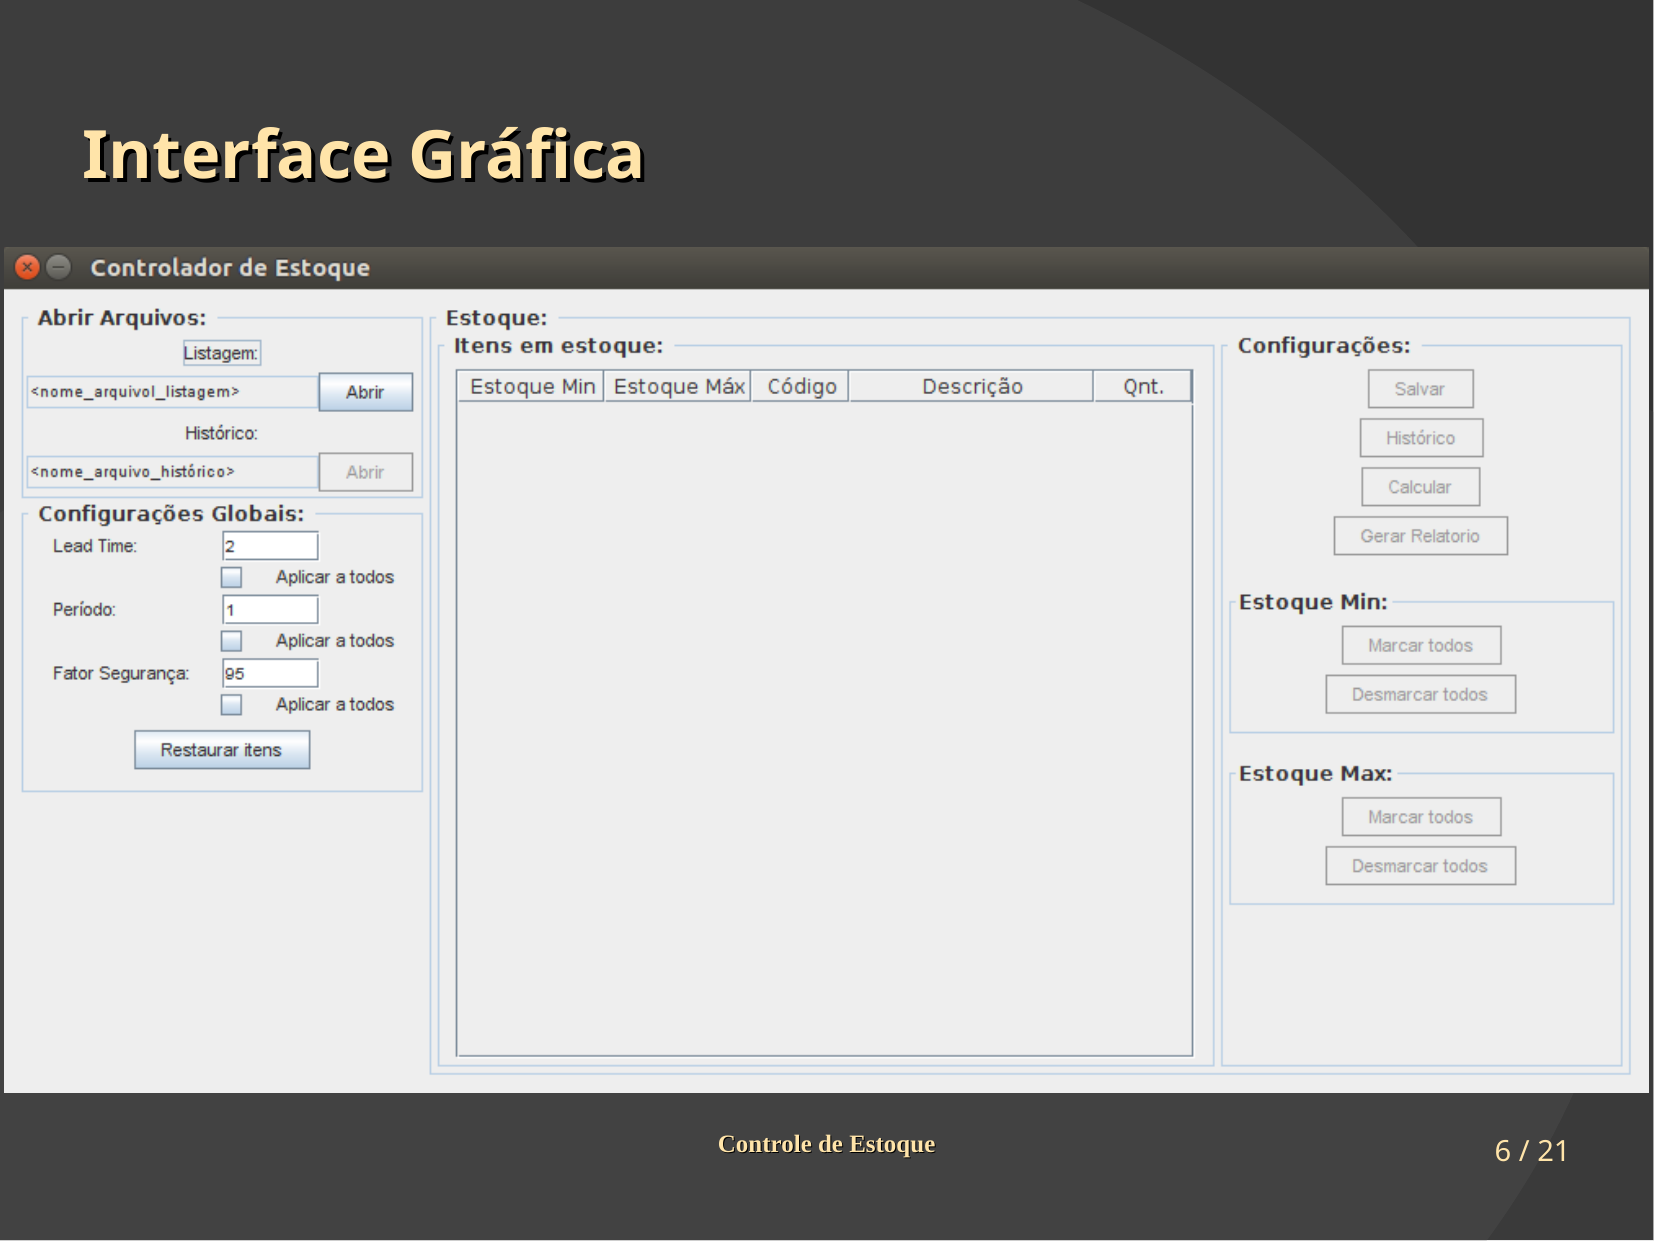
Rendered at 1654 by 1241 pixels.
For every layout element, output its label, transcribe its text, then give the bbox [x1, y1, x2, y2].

picture [4, 247, 1649, 1093]
title Interface Gráfica [82, 49, 1571, 247]
